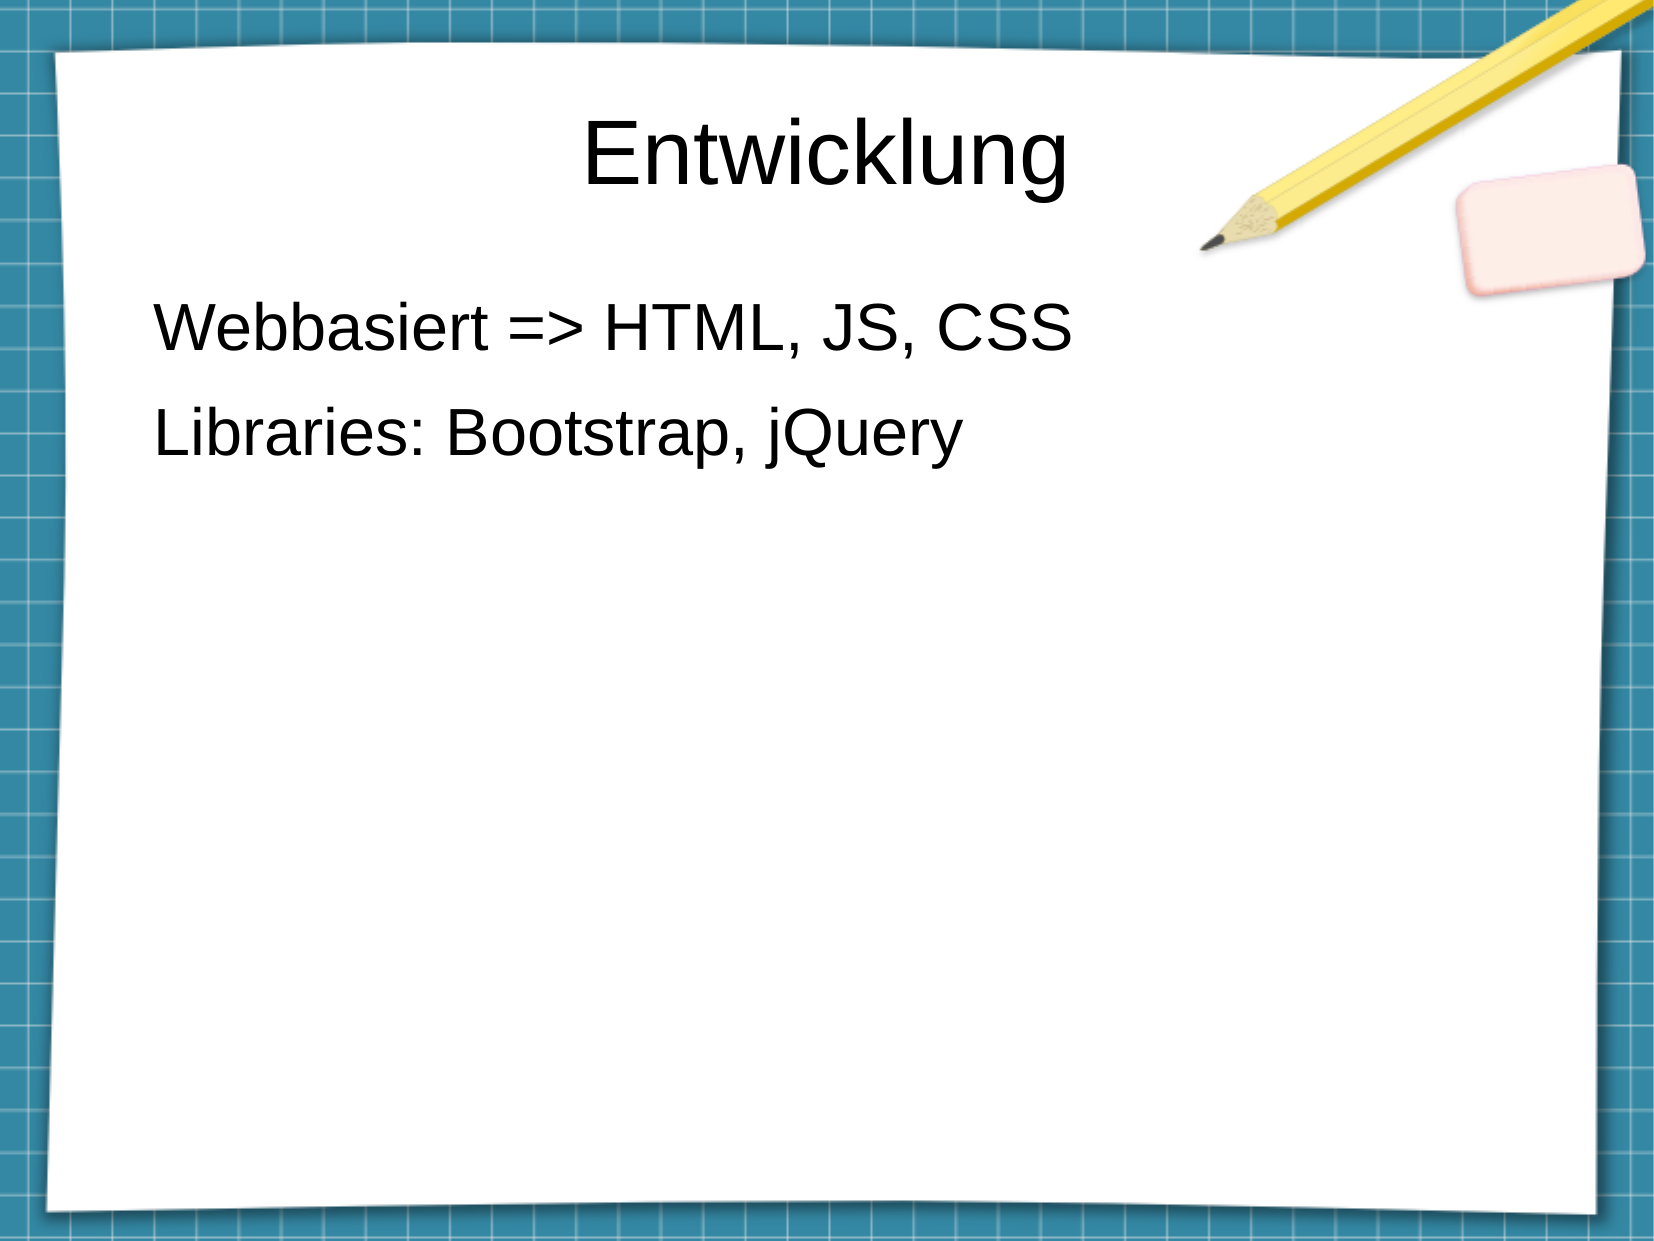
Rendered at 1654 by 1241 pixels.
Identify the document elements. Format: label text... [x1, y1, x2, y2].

list Webbasiert => HTML, JS, CSS Libraries: Bootstrap, jQuery [82, 290, 1571, 1010]
title Entwicklung [82, 49, 1571, 257]
picture [0, 0, 1654, 1241]
